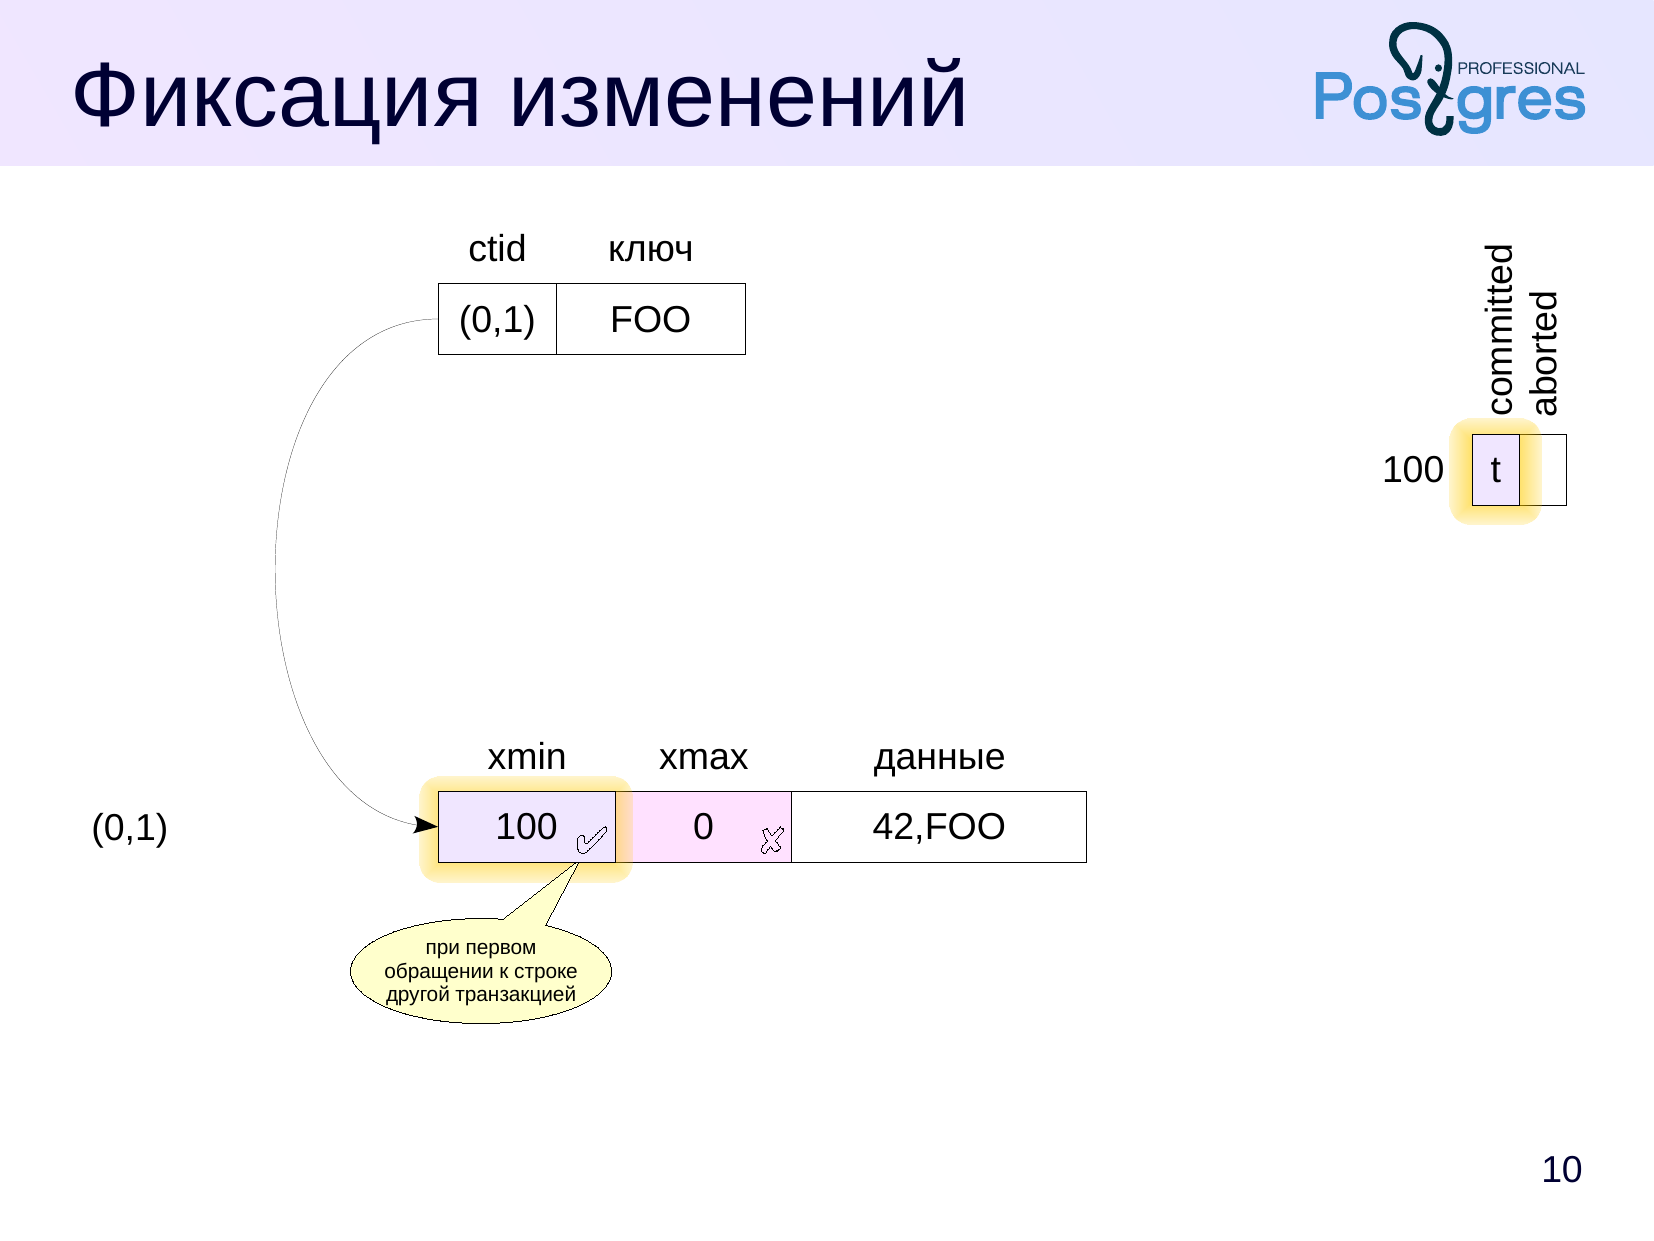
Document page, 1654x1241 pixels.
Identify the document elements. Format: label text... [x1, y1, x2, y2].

text_box 0 [632, 791, 791, 863]
text_box данные [821, 720, 1058, 791]
text_box 100 [1354, 434, 1449, 506]
text_box aborted [1519, 236, 1567, 433]
title Фиксация изменений [70, 43, 1241, 147]
text_box 42,FOO [791, 791, 1087, 863]
text_box [1449, 418, 1567, 525]
text_box ctid [438, 212, 556, 283]
text_box committed [1472, 236, 1519, 418]
text_box [577, 826, 607, 854]
text_box при первом обращении к строке другой транзакцией [350, 863, 612, 1024]
text_box (0,1) [70, 791, 190, 863]
text_box FOO [556, 283, 746, 355]
text_box xmin [468, 720, 587, 776]
text_box t [1472, 434, 1520, 506]
text_box 100 [438, 791, 616, 863]
text_box [761, 826, 784, 854]
text_box ключ [556, 212, 746, 283]
text_box (0,1) [438, 283, 556, 355]
text_box xmax [645, 720, 763, 791]
text_box [419, 776, 633, 883]
text_box [419, 828, 573, 883]
